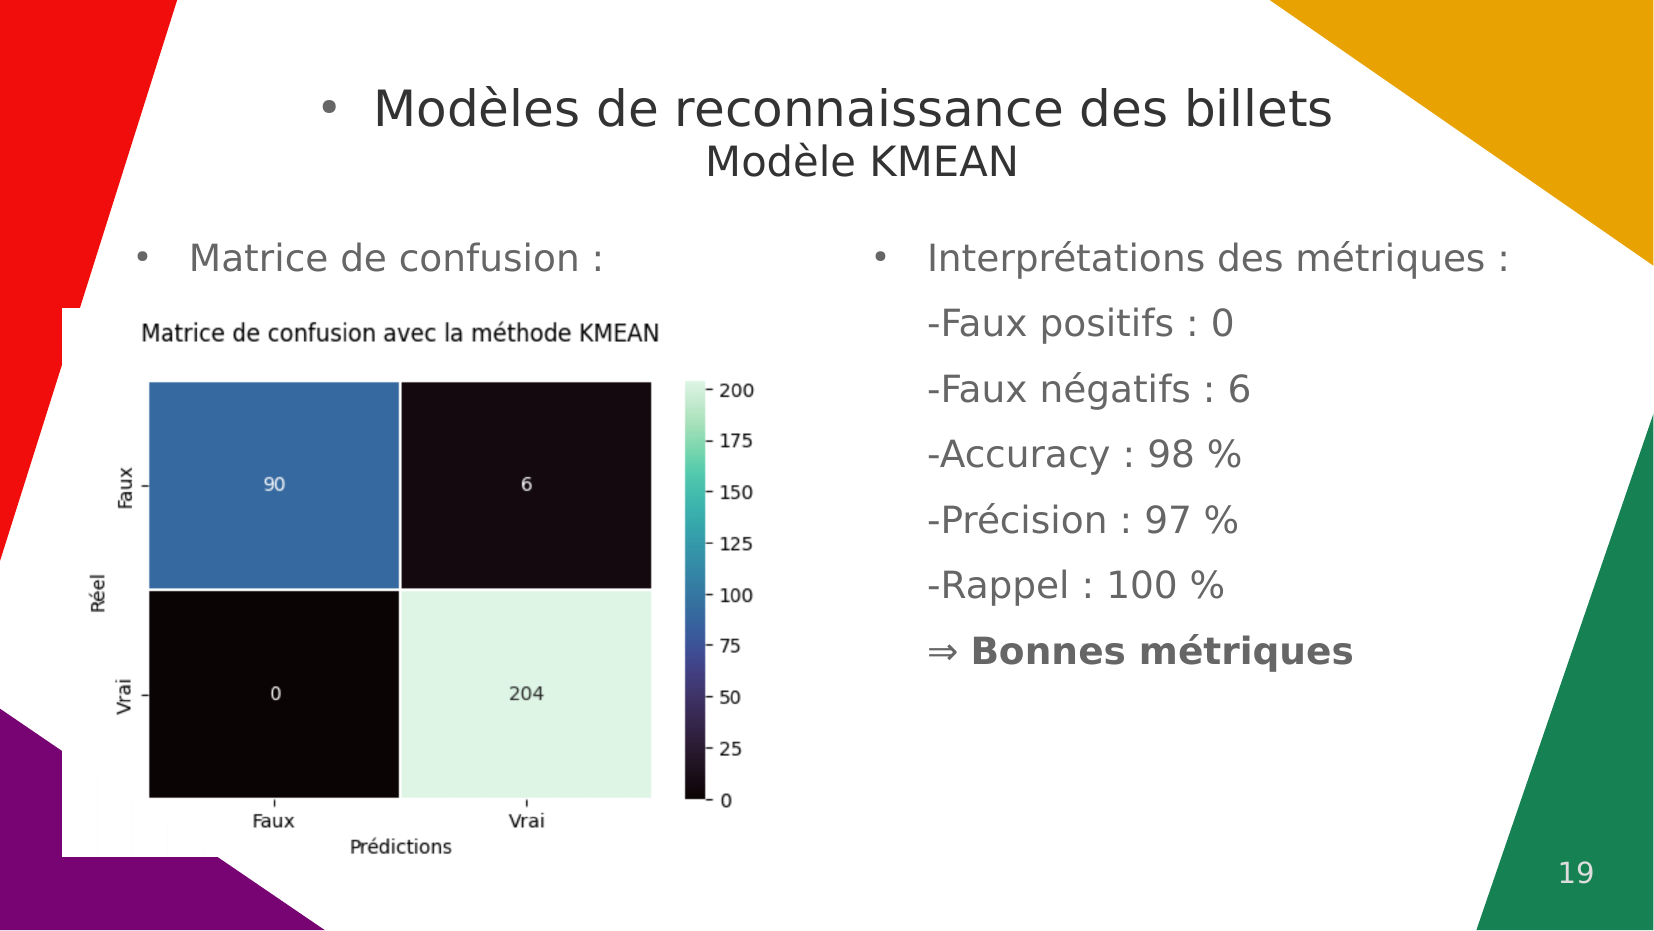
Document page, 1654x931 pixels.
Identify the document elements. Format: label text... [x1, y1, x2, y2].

list Interprétations des métriques : -Faux positifs : 0 -Faux négatifs : 6 -Accuracy : 98 % -Précision : 97 % -Rappel : 100 % ⇒ Bonnes métriques [856, 236, 1625, 680]
title Modèles de reconnaissance des billets Modèle KMEAN [118, 59, 1536, 207]
list Matrice de confusion : [118, 236, 621, 308]
picture [62, 308, 768, 857]
